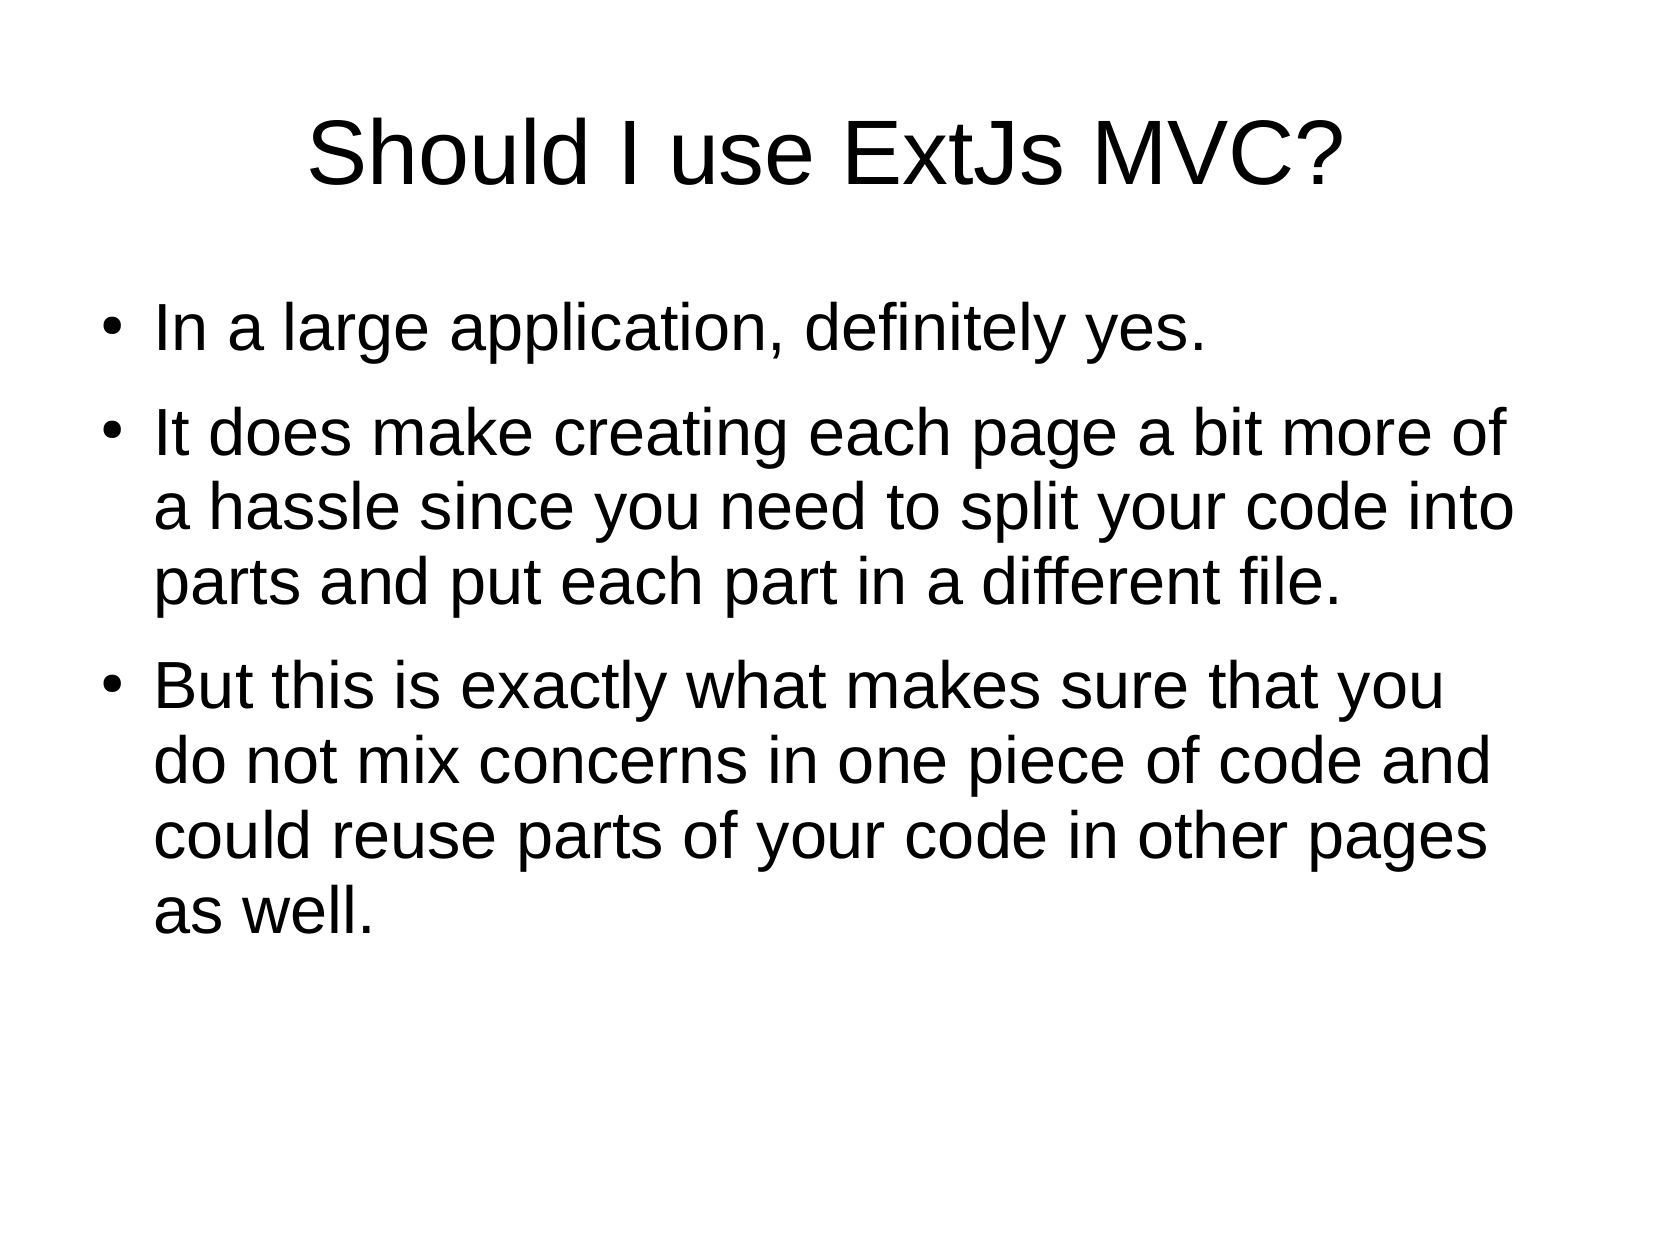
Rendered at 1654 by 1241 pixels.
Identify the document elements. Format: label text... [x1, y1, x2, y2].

title Should I use ExtJs MVC? [82, 49, 1571, 257]
list In a large application, definitely yes. It does make creating each page a bit more of a hassle since you need to split your code into parts and put each part in a different file. But this is exactly what makes sure that you do not mix concerns in one piece of code and could reuse parts of your code in other pages as well. [82, 290, 1538, 1010]
